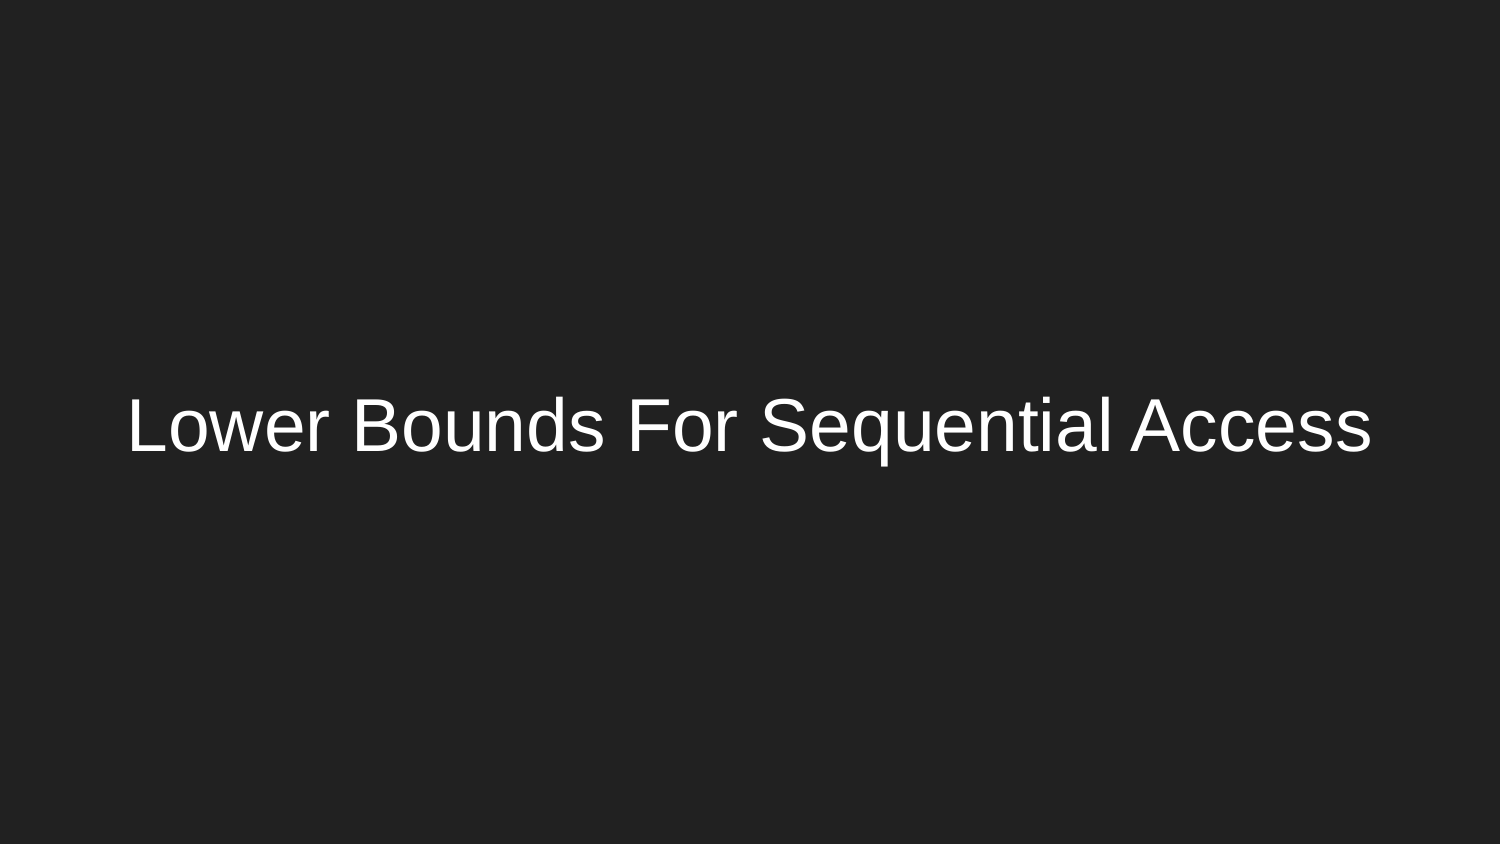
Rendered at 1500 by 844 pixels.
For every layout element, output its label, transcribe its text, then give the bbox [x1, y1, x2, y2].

title Lower Bounds For Sequential Access [51, 352, 1449, 491]
